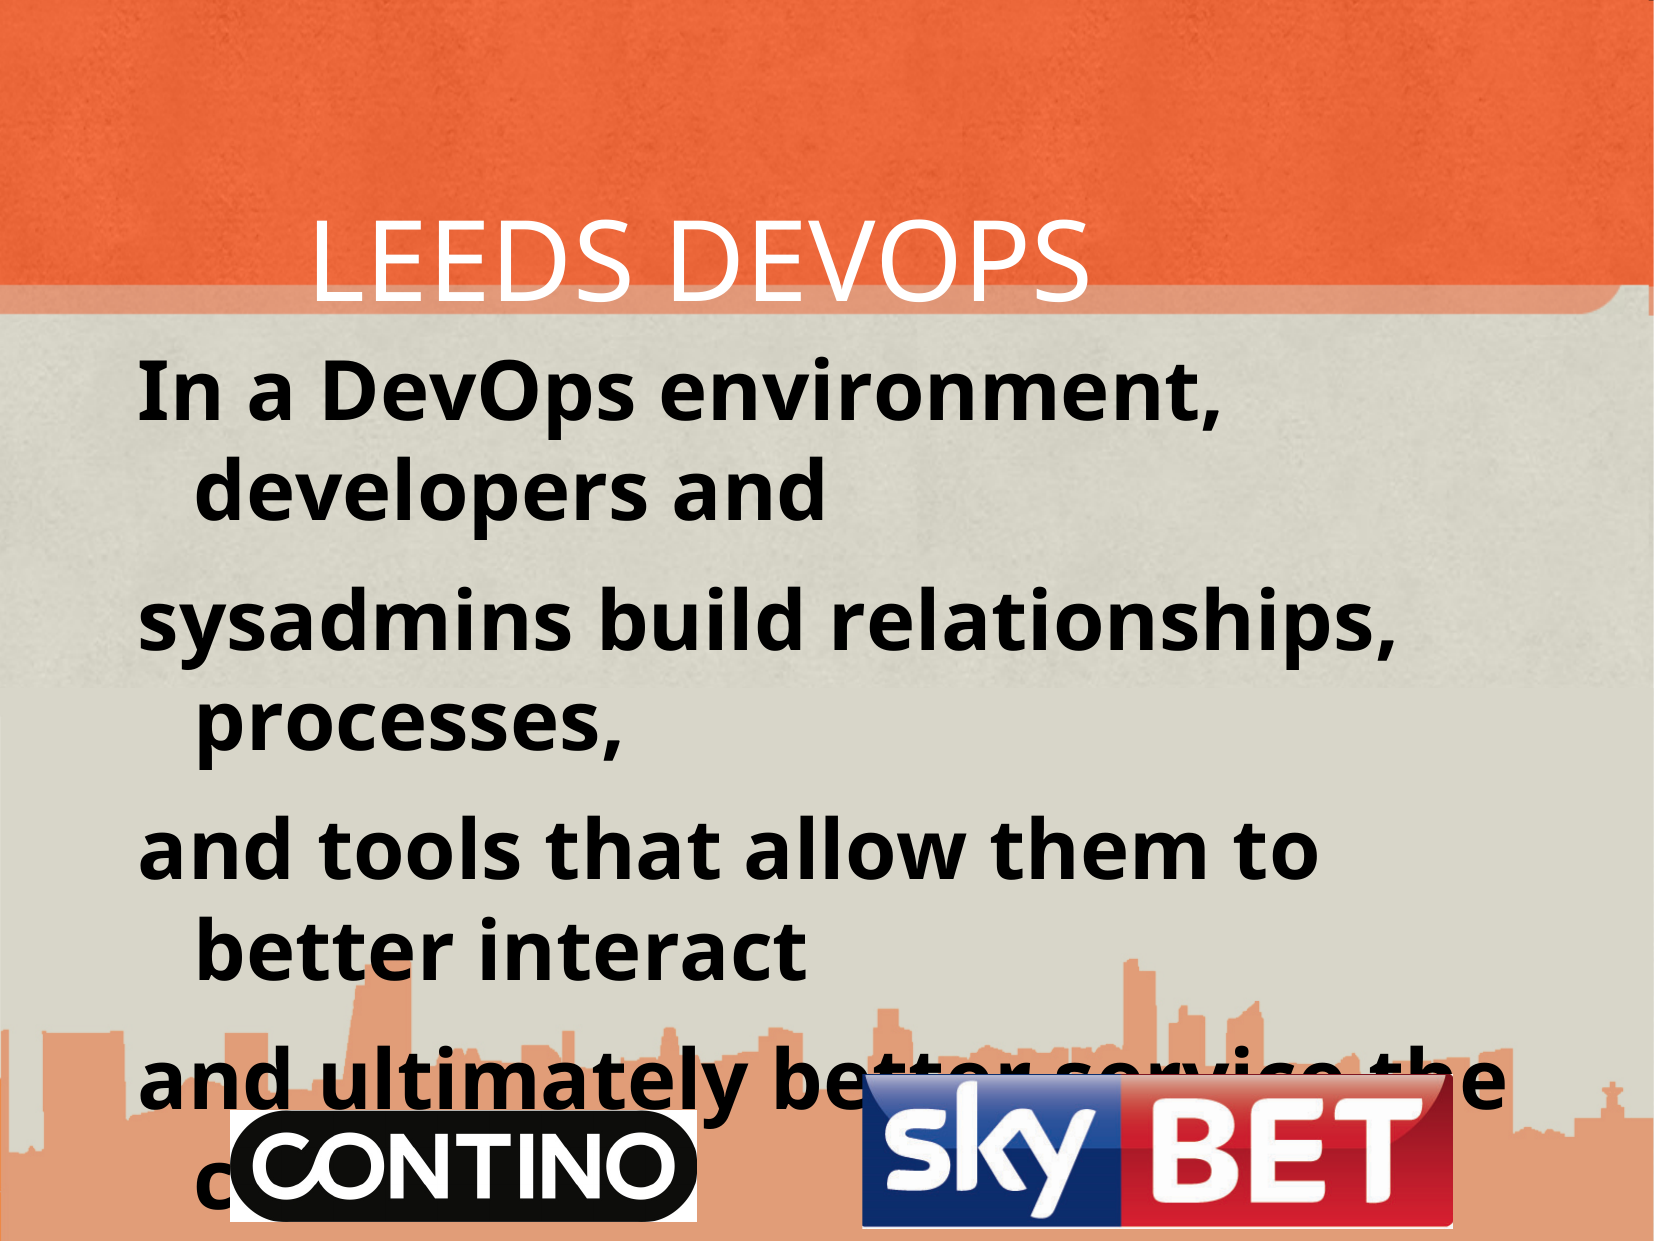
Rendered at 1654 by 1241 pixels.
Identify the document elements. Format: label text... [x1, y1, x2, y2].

text_box In a DevOps environment, developers and sysadmins build relationships, processes, and tools that allow them to better interact and ultimately better service the customer. This is what we talk about here. [137, 337, 1583, 1057]
picture [0, 0, 1654, 1241]
text_box LEEDS DEVOPS [306, 189, 1654, 318]
